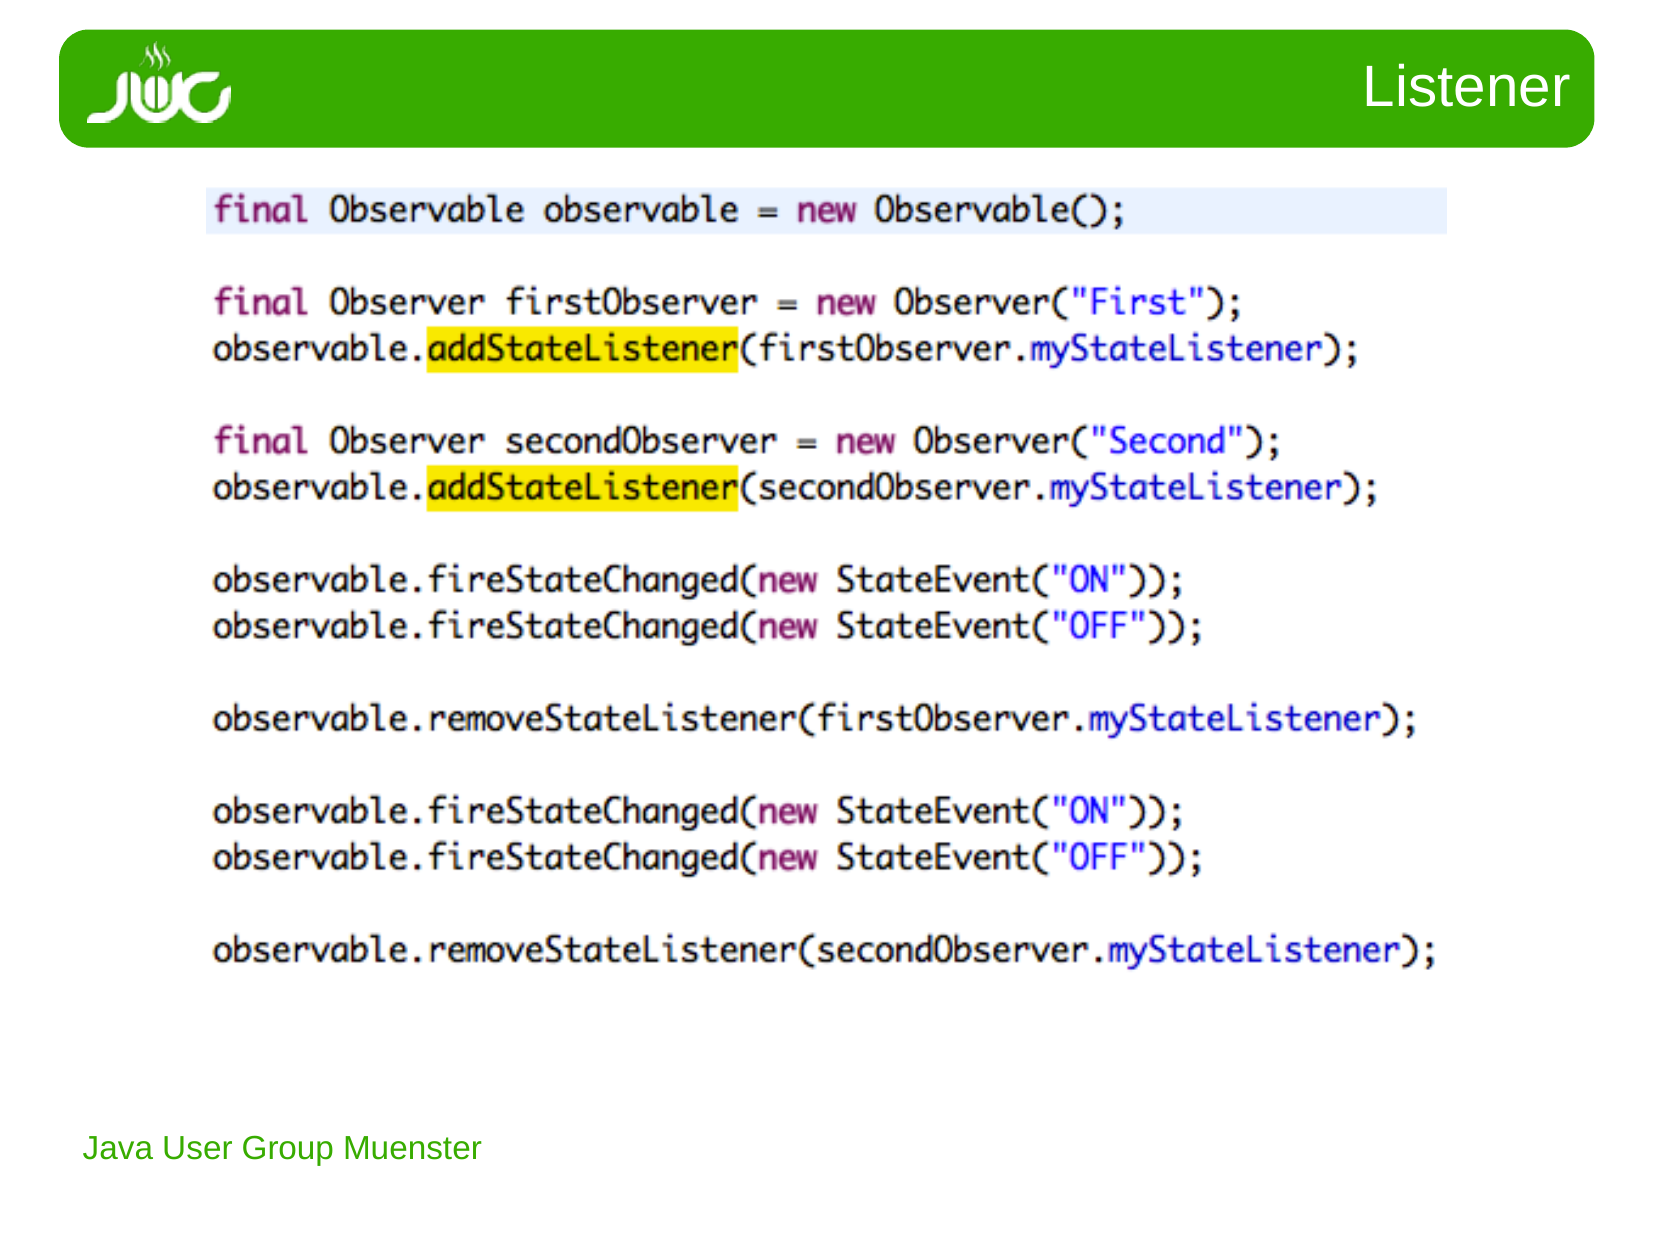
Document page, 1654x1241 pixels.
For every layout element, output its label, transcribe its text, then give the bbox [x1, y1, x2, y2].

title Listener [265, 37, 1571, 136]
picture [206, 186, 1447, 987]
picture [87, 41, 231, 123]
